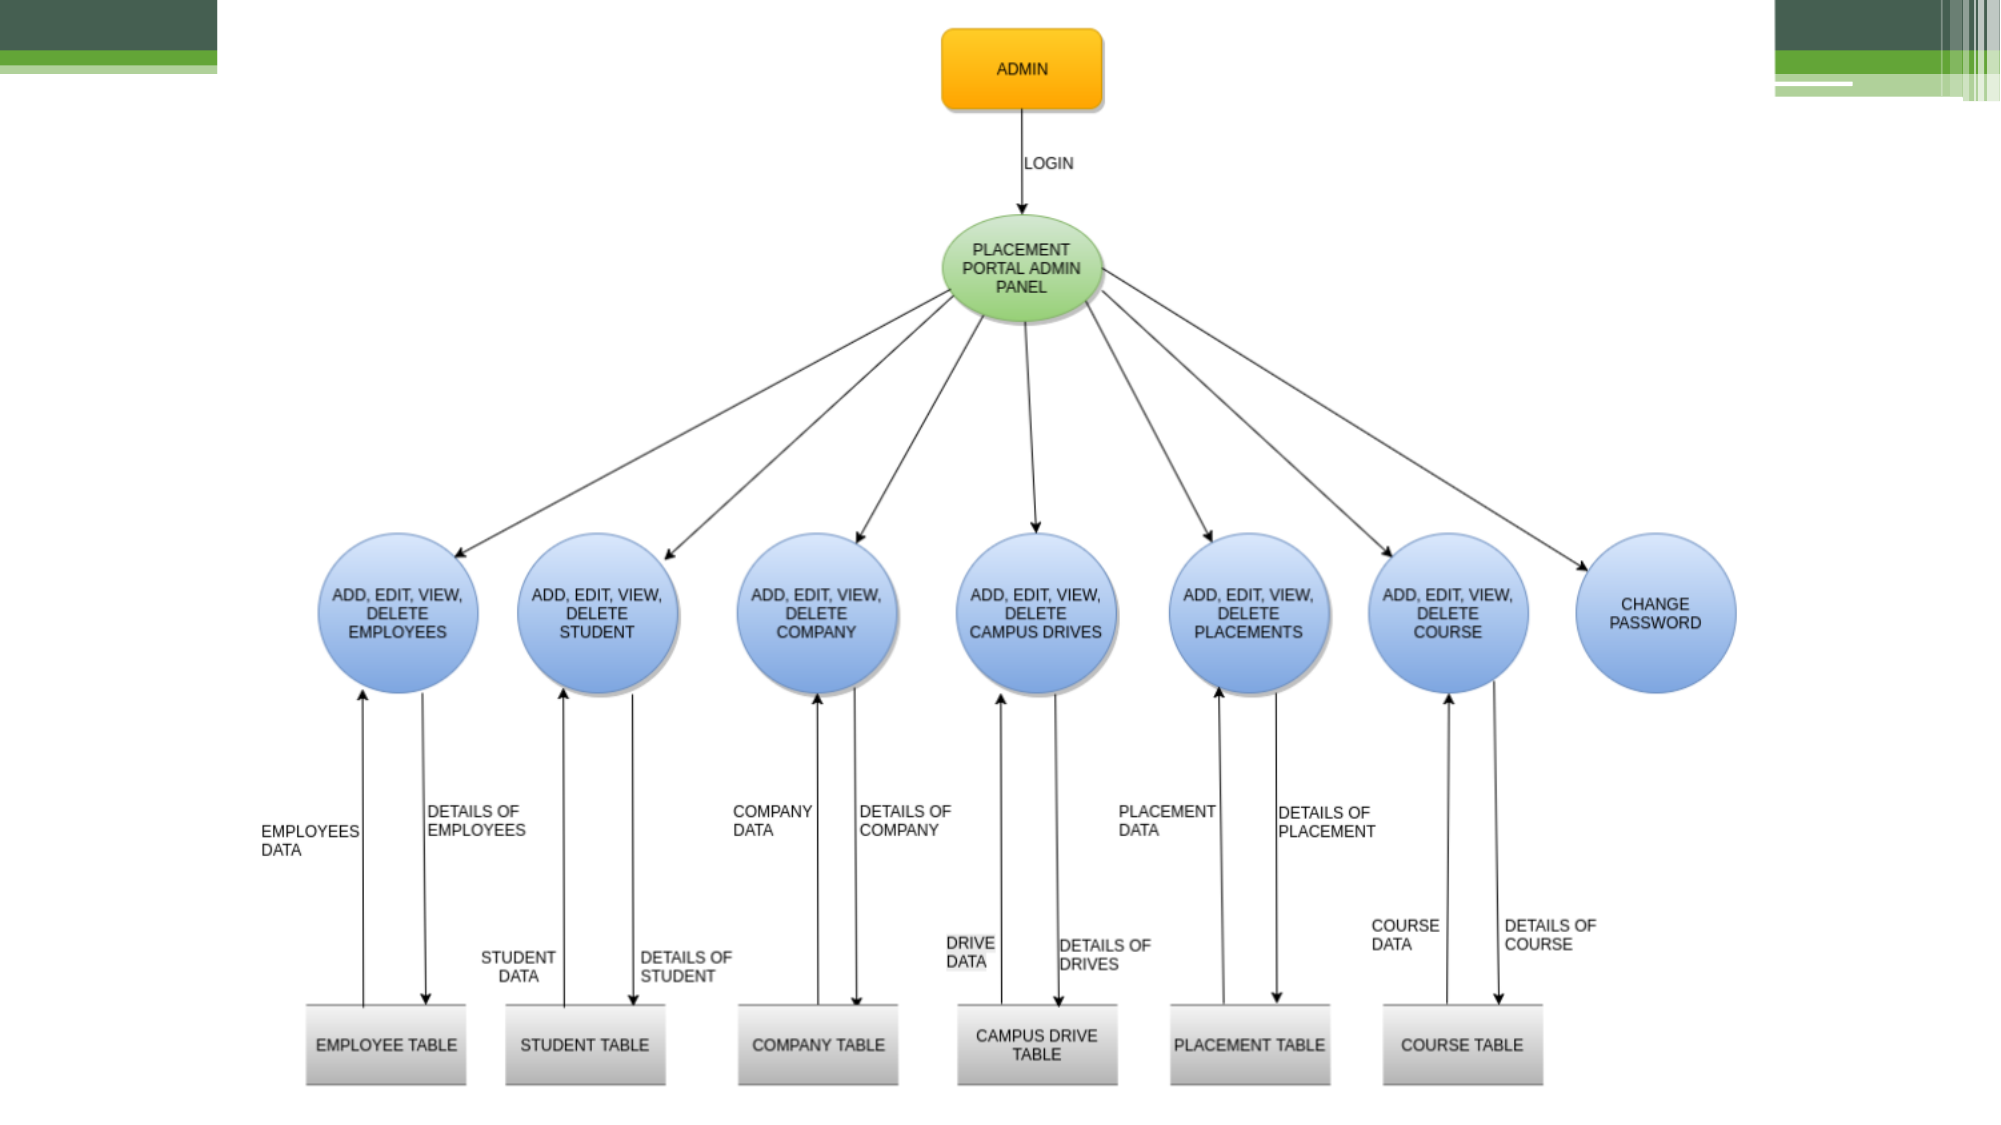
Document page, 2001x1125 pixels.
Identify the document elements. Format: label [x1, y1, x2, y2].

picture [216, 0, 1777, 1125]
